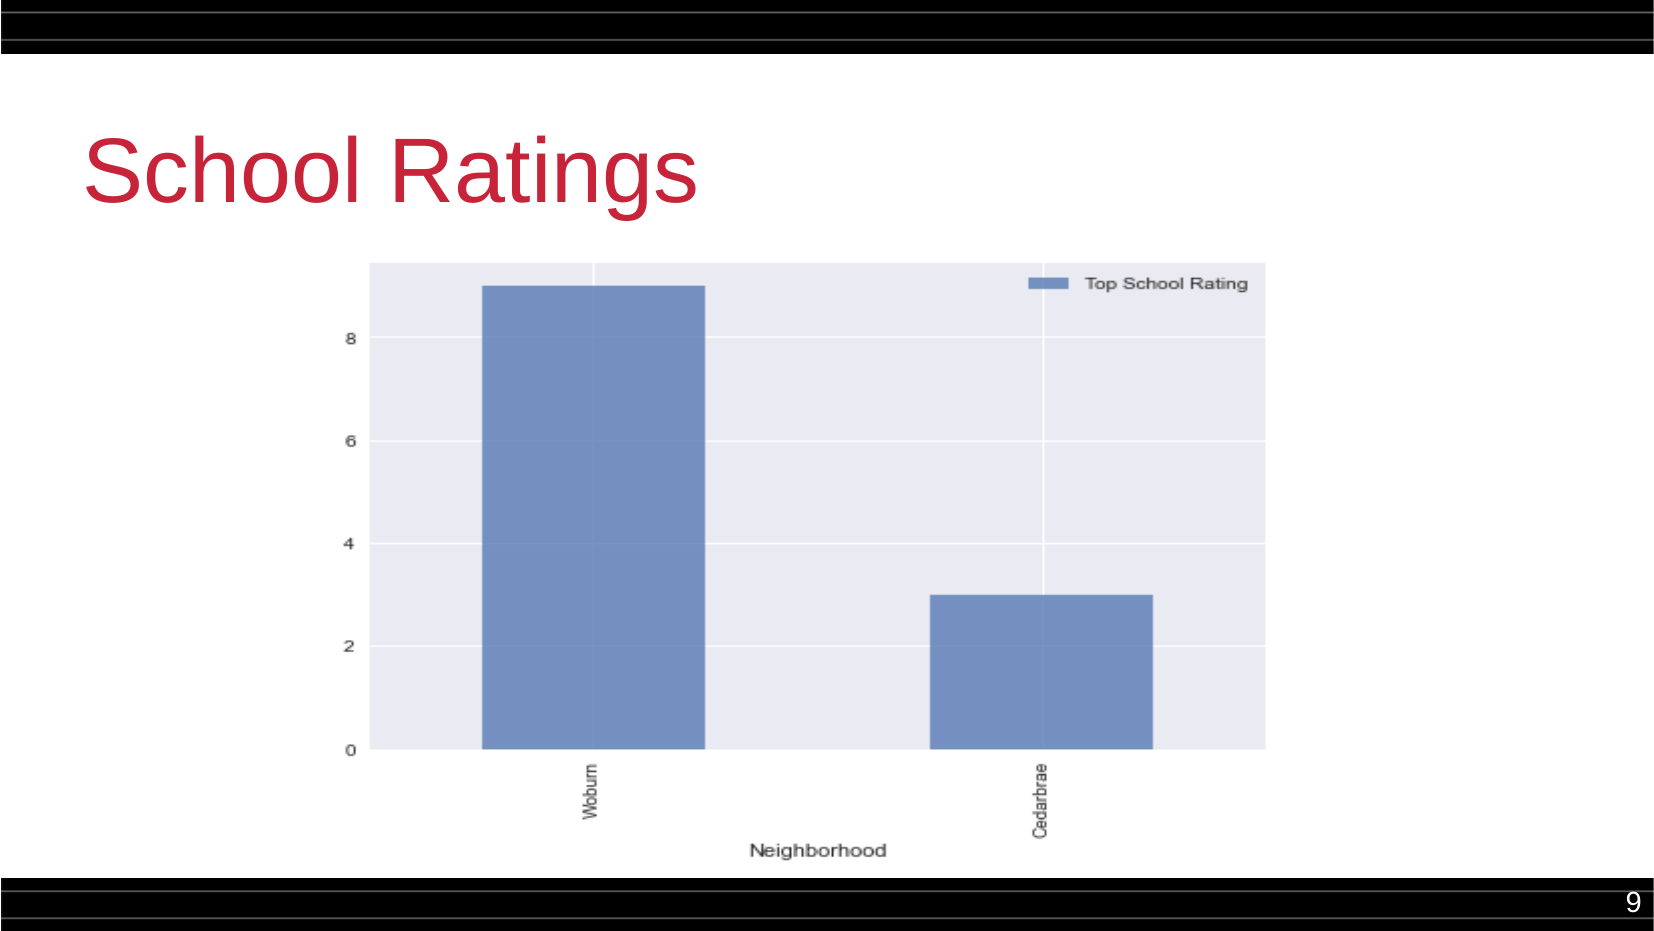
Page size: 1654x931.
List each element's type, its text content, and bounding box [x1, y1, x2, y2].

title School Ratings [82, 92, 1571, 249]
picture [330, 247, 1288, 875]
picture [1, 0, 1654, 54]
picture [1, 878, 1654, 931]
